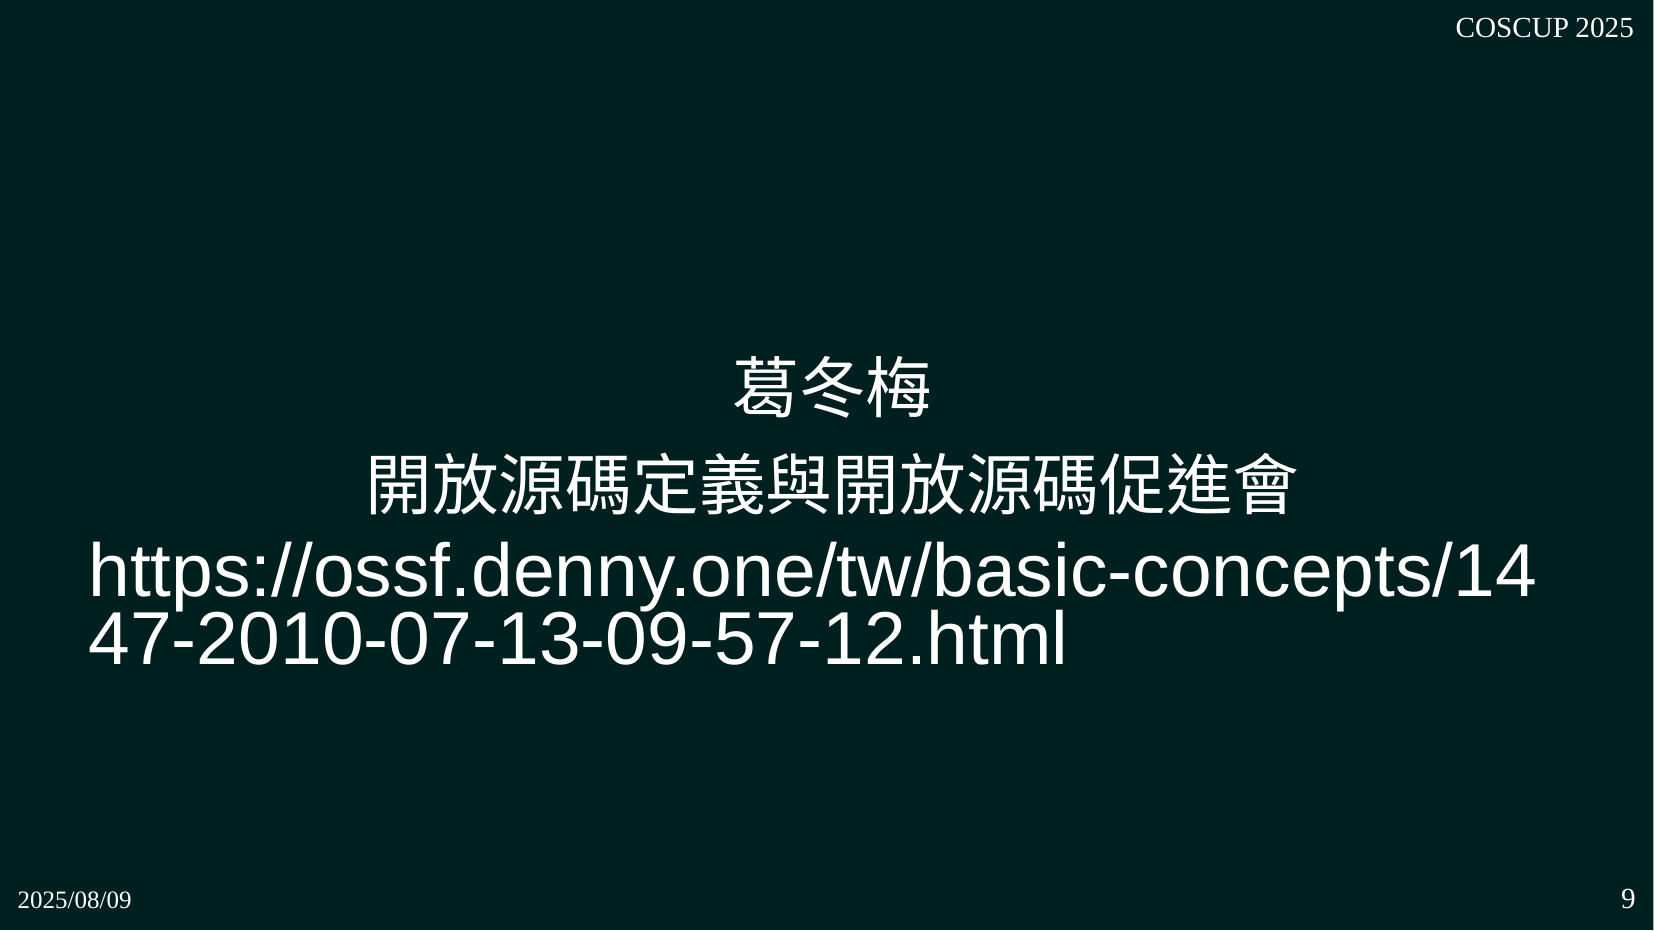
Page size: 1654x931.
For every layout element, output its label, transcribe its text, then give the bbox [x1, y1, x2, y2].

subtitle 葛冬梅 開放源碼定義與開放源碼促進會 https://ossf.denny.one/tw/basic-concepts/1447-2010-07-13-09-57-12.html [88, 113, 1577, 834]
